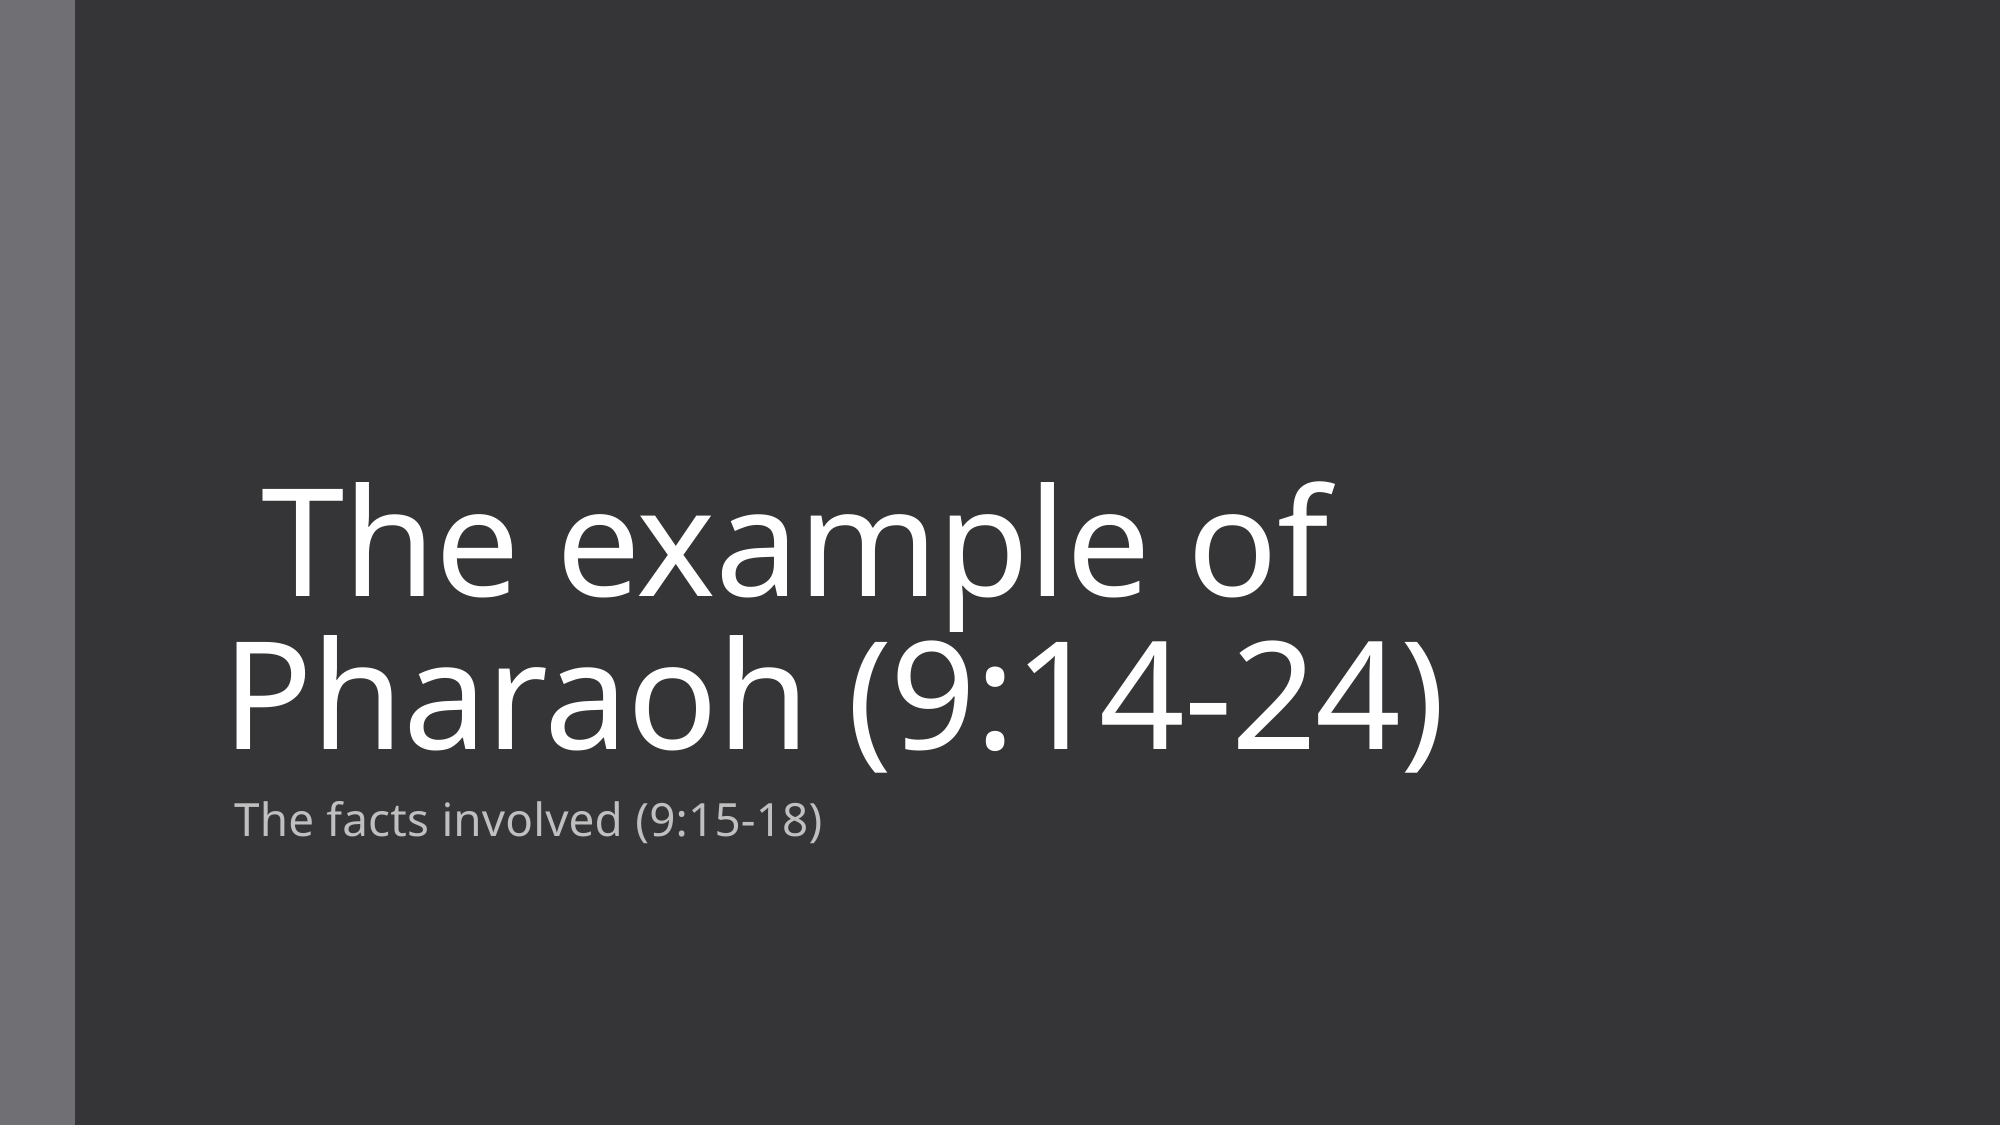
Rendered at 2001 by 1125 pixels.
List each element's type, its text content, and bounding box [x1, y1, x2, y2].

title The example of Pharaoh (9:14-24) [206, 124, 1752, 787]
subtitle The facts involved (9:15-18) [206, 787, 1752, 1066]
